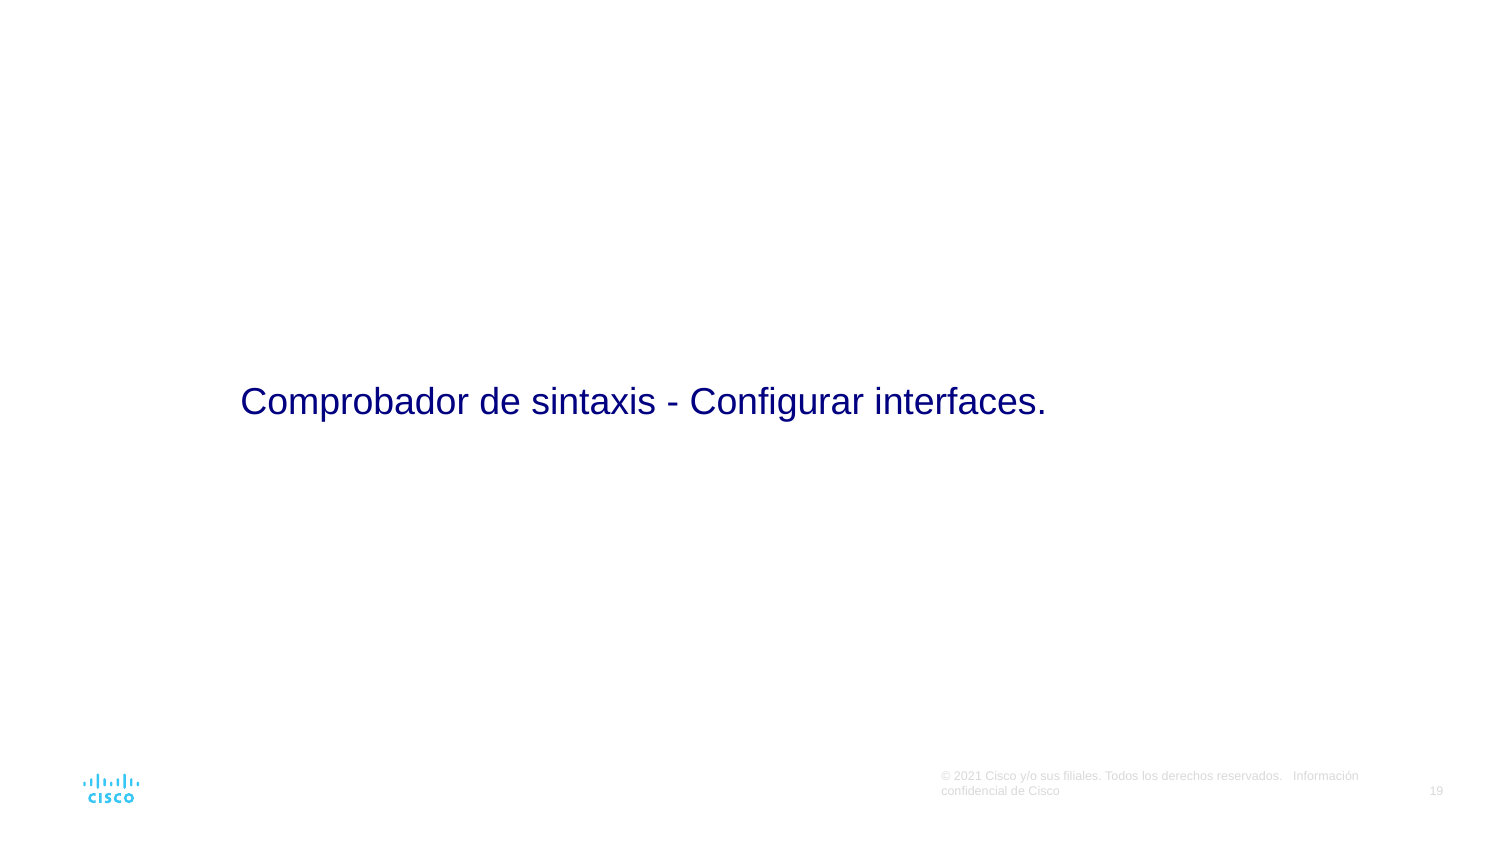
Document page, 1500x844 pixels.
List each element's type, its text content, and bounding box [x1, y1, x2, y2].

text_box Comprobador de sintaxis - Configurar interfaces. [225, 372, 1241, 443]
